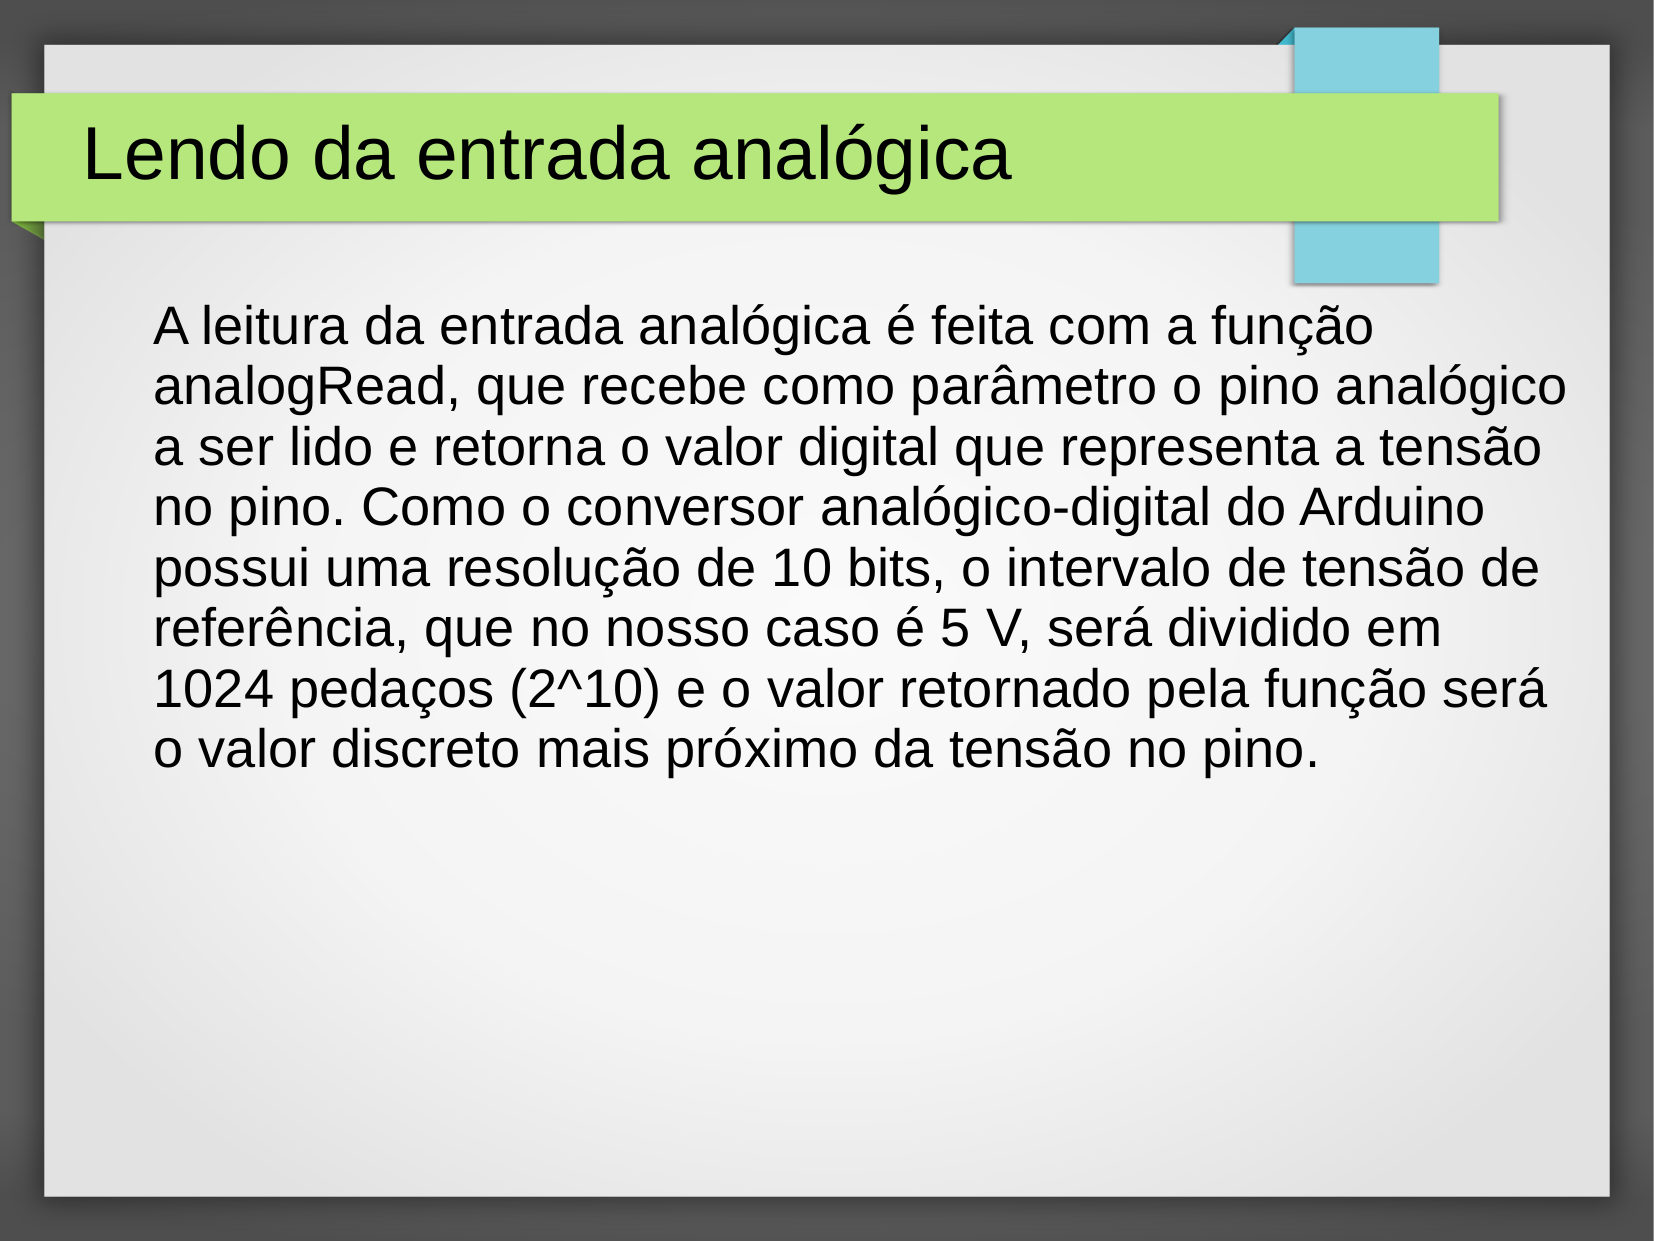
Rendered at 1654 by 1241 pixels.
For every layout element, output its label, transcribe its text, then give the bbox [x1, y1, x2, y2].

list A leitura da entrada analógica é feita com a função analogRead, que recebe como parâmetro o pino analógico a ser lido e retorna o valor digital que representa a tensão no pino. Como o conversor analógico-digital do Arduino possui uma resolução de 10 bits, o intervalo de tensão de referência, que no nosso caso é 5 V, será dividido em 1024 pedaços (2^10) e o valor retornado pela função será o valor discreto mais próximo da tensão no pino. [82, 295, 1571, 1015]
picture [0, 0, 1654, 1241]
title Lendo da entrada analógica [82, 94, 1264, 213]
